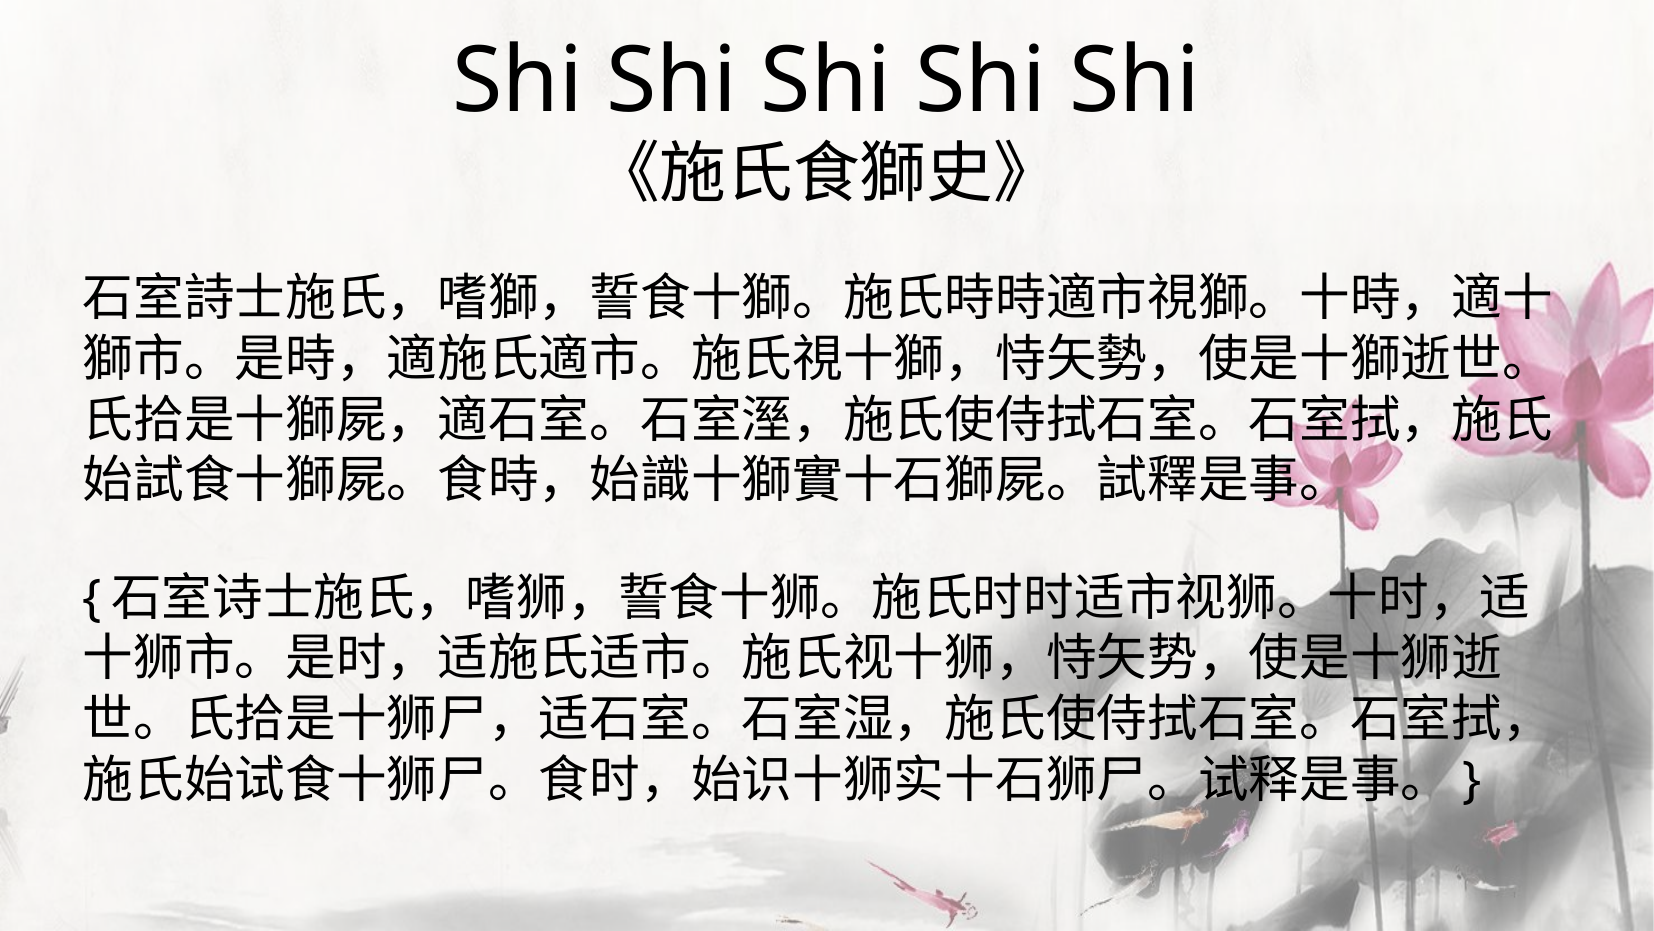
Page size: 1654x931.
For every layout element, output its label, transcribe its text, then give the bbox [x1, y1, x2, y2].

text_box Shi Shi Shi Shi Shi 《施氏食獅史》 [82, 19, 1571, 210]
text_box {石室诗士施氏，嗜狮，誓食十狮。施氏时时适市视狮。十时，适十狮市。是时，适施氏适市。施氏视十狮，恃矢势，使是十狮逝世。氏拾是十狮尸，适石室。石室湿，施氏使侍拭石室。石室拭，施氏始试食十狮尸。食时，始识十狮实十石狮尸。试释是事。} [82, 564, 1571, 822]
text_box 石室詩士施氏，嗜獅，誓食十獅。施氏時時適市視獅。十時，適十獅市。是時，適施氏適市。施氏視十獅，恃矢勢，使是十獅逝世。氏拾是十獅屍，適石室。石室溼，施氏使侍拭石室。石室拭，施氏始試食十獅屍。食時，始識十獅實十石獅屍。試釋是事。 [82, 264, 1571, 522]
